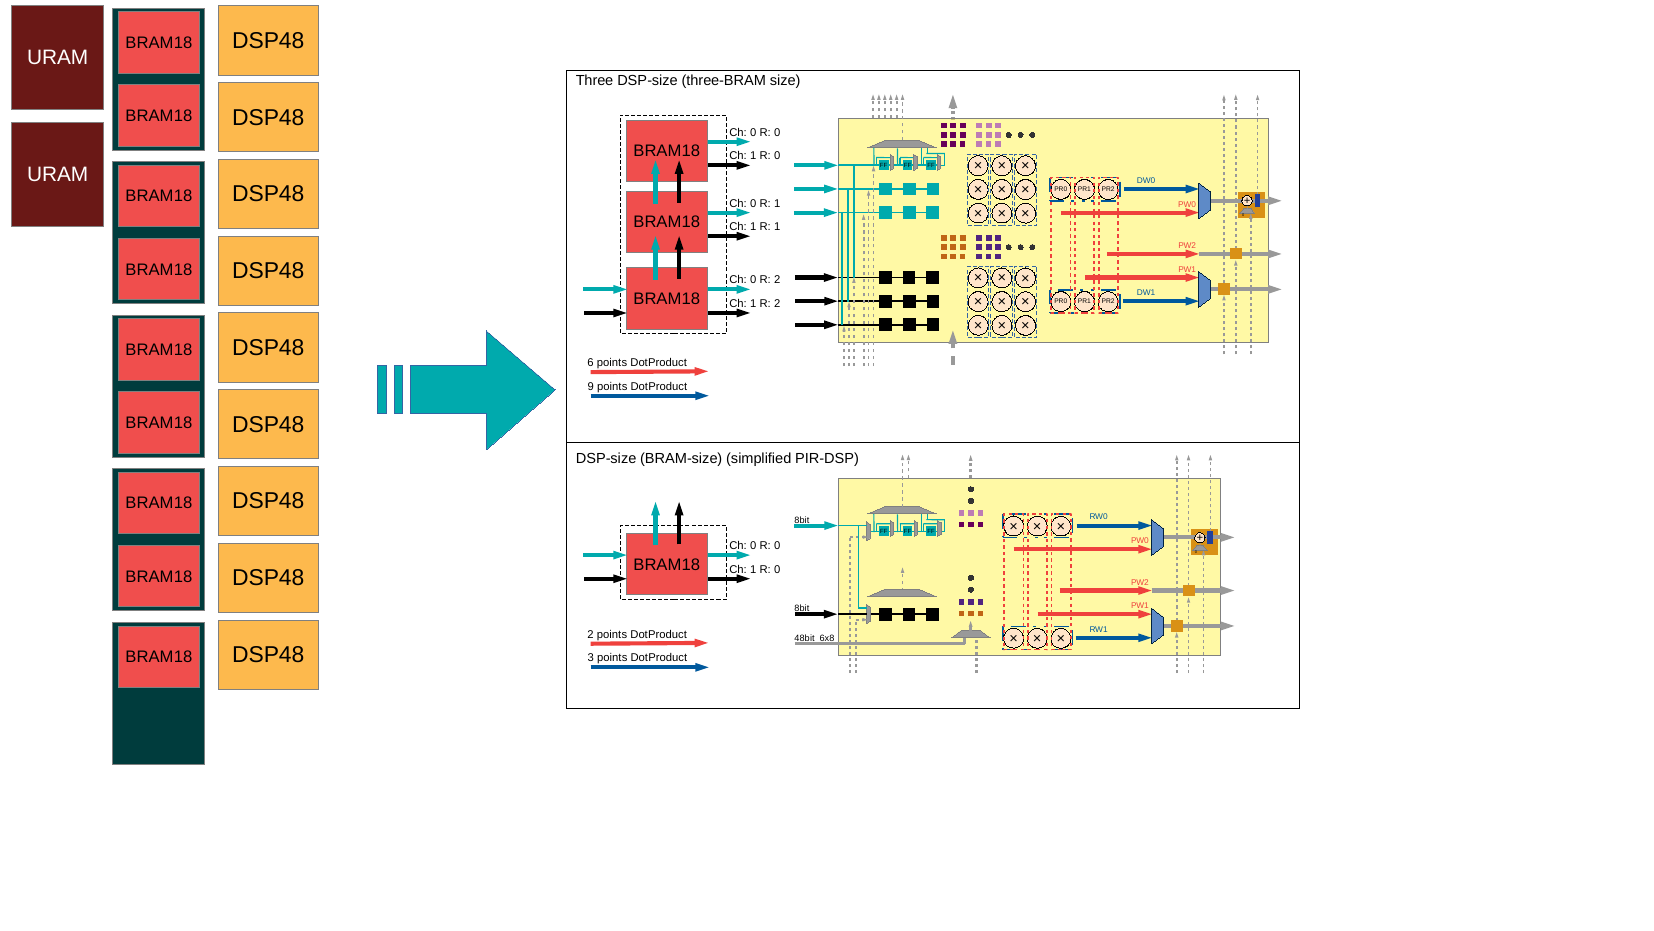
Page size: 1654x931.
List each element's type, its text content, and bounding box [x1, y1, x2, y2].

text_box BRAM18 [626, 120, 708, 182]
text_box FF [926, 526, 936, 536]
text_box [112, 622, 205, 765]
text_box + [1194, 532, 1206, 542]
text_box DSP48 [218, 5, 319, 76]
text_box BRAM18 [118, 391, 200, 454]
text_box Ch: 0 R: 2 [714, 266, 796, 289]
text_box 9 points DotProduct [572, 372, 703, 401]
text_box PW1 [1116, 595, 1164, 618]
text_box + [1241, 195, 1253, 205]
text_box BRAM18 [118, 238, 200, 300]
text_box [112, 161, 205, 304]
text_box PW2 [1116, 570, 1164, 595]
text_box BRAM18 [626, 191, 708, 253]
text_box DSP48 [218, 620, 319, 690]
text_box DSP48 [218, 159, 319, 229]
text_box [620, 290, 626, 312]
text_box URAM [11, 122, 104, 227]
text_box [708, 144, 714, 163]
text_box [681, 238, 727, 287]
text_box 8bit [779, 596, 827, 622]
text_box BRAM18 [118, 165, 200, 227]
text_box BRAM18 [626, 267, 708, 330]
text_box Ch: 0 R: 0 [714, 531, 796, 555]
text_box [394, 365, 403, 414]
text_box BRAM18 [118, 626, 200, 688]
text_box Ch: 1 R: 1 [714, 213, 796, 241]
text_box Ch: 1 R: 2 [714, 289, 796, 318]
text_box 3 points DotProduct [572, 644, 703, 672]
text_box [681, 525, 727, 553]
text_box BRAM18 [118, 84, 200, 147]
text_box [838, 166, 853, 188]
text_box [681, 167, 727, 211]
text_box 0 [1227, 205, 1260, 225]
text_box FF [879, 160, 889, 170]
text_box URAM [11, 5, 104, 110]
text_box 2 points DotProduct [572, 620, 702, 644]
text_box [843, 278, 847, 300]
text_box DSP48 [218, 82, 319, 152]
text_box [838, 190, 847, 212]
text_box [849, 213, 853, 277]
text_box [849, 190, 853, 212]
text_box BRAM18 [118, 11, 200, 74]
text_box PW0 [1163, 192, 1198, 217]
text_box 0 [1179, 542, 1212, 562]
text_box [410, 330, 556, 450]
text_box FF [903, 526, 912, 536]
text_box Ch: 0 R: 1 [714, 189, 796, 213]
text_box DSP48 [218, 543, 319, 613]
text_box [620, 556, 626, 578]
text_box [658, 253, 677, 267]
text_box [843, 213, 847, 277]
text_box Ch: 1 R: 0 [714, 555, 796, 584]
text_box RW0 [1074, 505, 1123, 530]
text_box PW1 [1163, 258, 1211, 282]
text_box 48bit 6x8 [779, 625, 850, 651]
text_box Three DSP-size (three-BRAM size) [561, 64, 820, 97]
text_box 6 points DotProduct [572, 348, 702, 372]
text_box FF [926, 160, 936, 170]
text_box BRAM18 [118, 318, 200, 381]
text_box [620, 580, 727, 600]
text_box DSP-size (BRAM-size) (simplified PIR-DSP) [561, 442, 874, 474]
text_box RW1 [1074, 617, 1123, 642]
text_box BRAM18 [626, 533, 708, 595]
text_box [658, 525, 677, 533]
text_box DW0 [1122, 168, 1170, 193]
text_box BRAM18 [118, 472, 200, 534]
text_box [708, 557, 714, 577]
text_box [708, 215, 714, 234]
text_box [620, 314, 727, 334]
text_box [112, 315, 205, 458]
text_box DW1 [1122, 280, 1171, 305]
text_box DSP48 [218, 466, 319, 536]
text_box [658, 182, 677, 191]
text_box [838, 478, 1221, 656]
text_box PW2 [1163, 233, 1211, 258]
text_box Ch: 0 R: 0 [714, 118, 796, 142]
text_box [112, 468, 205, 611]
text_box DSP48 [218, 312, 319, 383]
text_box [620, 115, 727, 288]
text_box DSP48 [218, 236, 319, 306]
text_box PW0 [1116, 528, 1151, 553]
text_box Ch: 1 R: 0 [714, 142, 796, 170]
text_box [838, 118, 1269, 343]
text_box [620, 525, 653, 554]
text_box DSP48 [218, 389, 319, 459]
text_box BRAM18 [118, 545, 200, 607]
text_box 8bit [779, 507, 827, 533]
text_box FF [879, 526, 889, 536]
text_box FF [903, 160, 912, 170]
text_box [112, 8, 205, 151]
text_box [708, 291, 714, 311]
text_box [377, 365, 387, 414]
